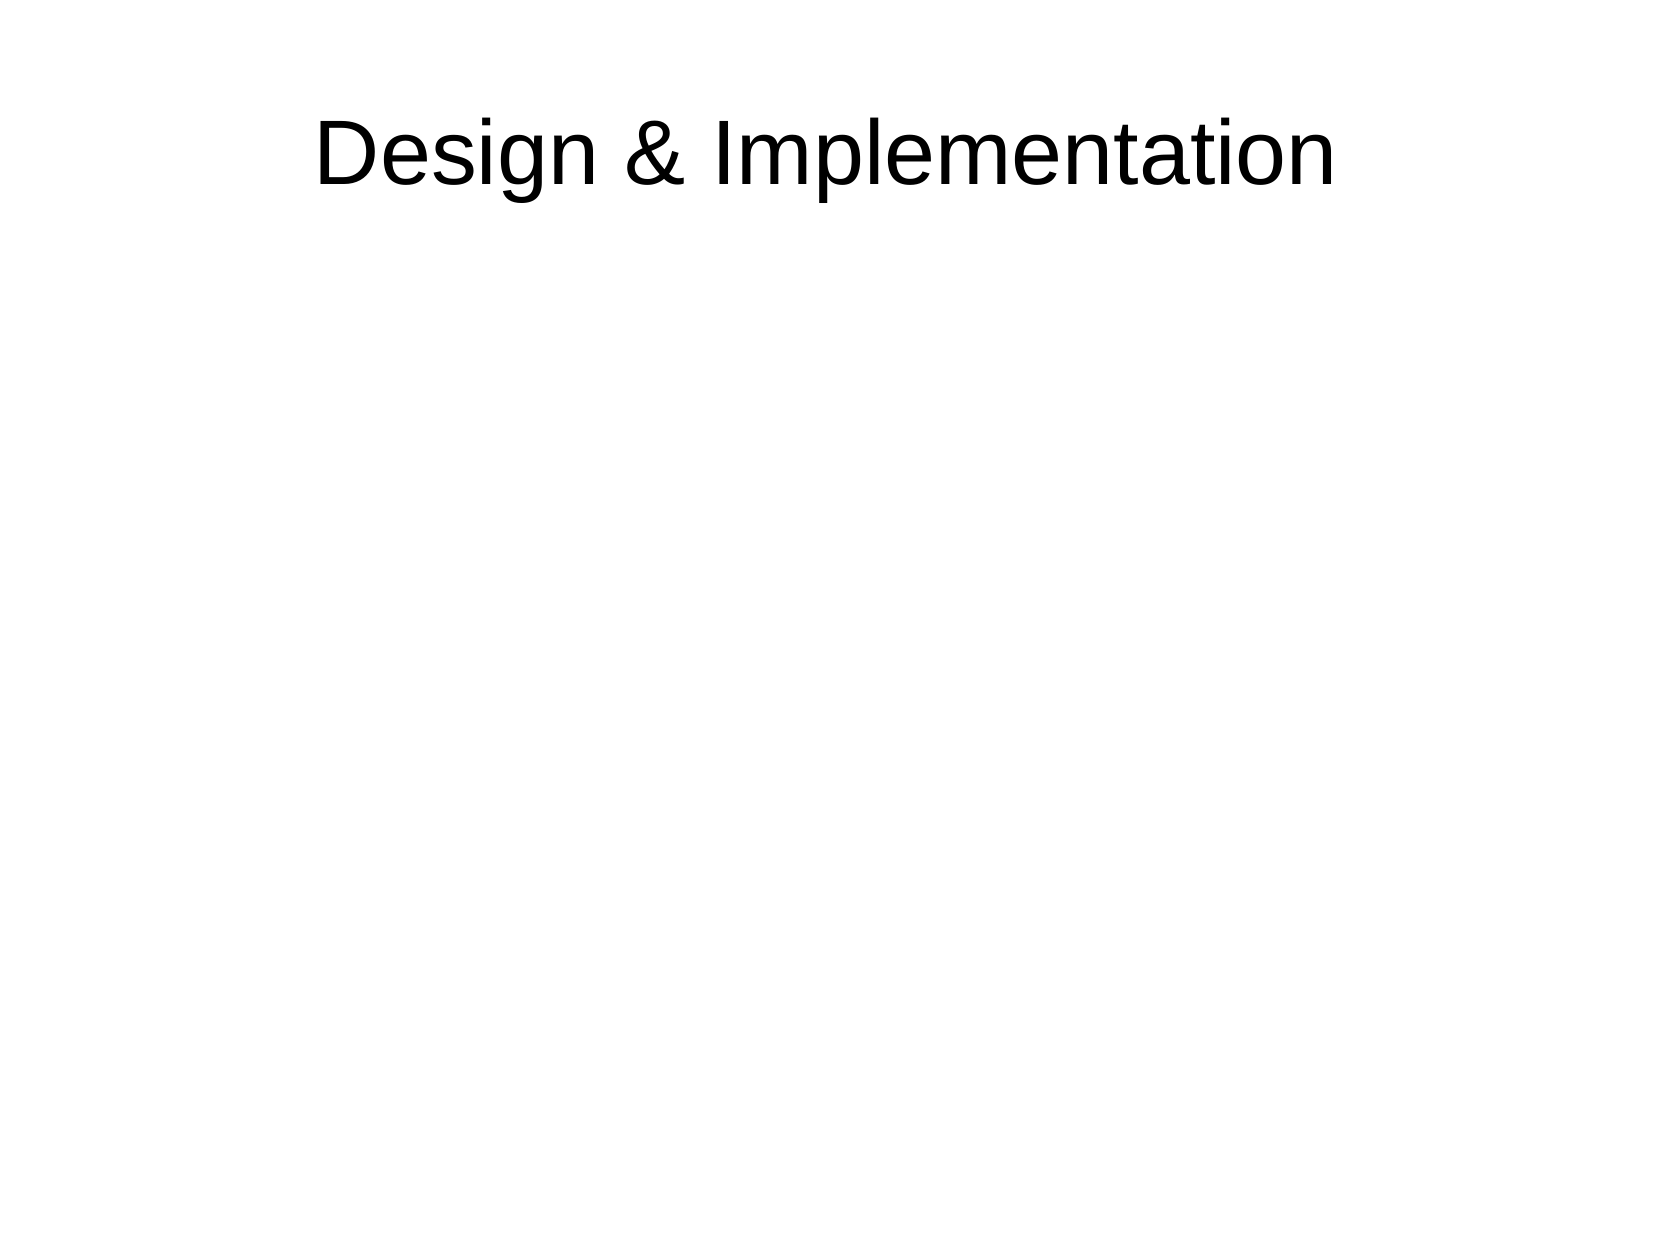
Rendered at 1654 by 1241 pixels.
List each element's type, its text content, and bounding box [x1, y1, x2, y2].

title Design & Implementation [82, 49, 1571, 257]
